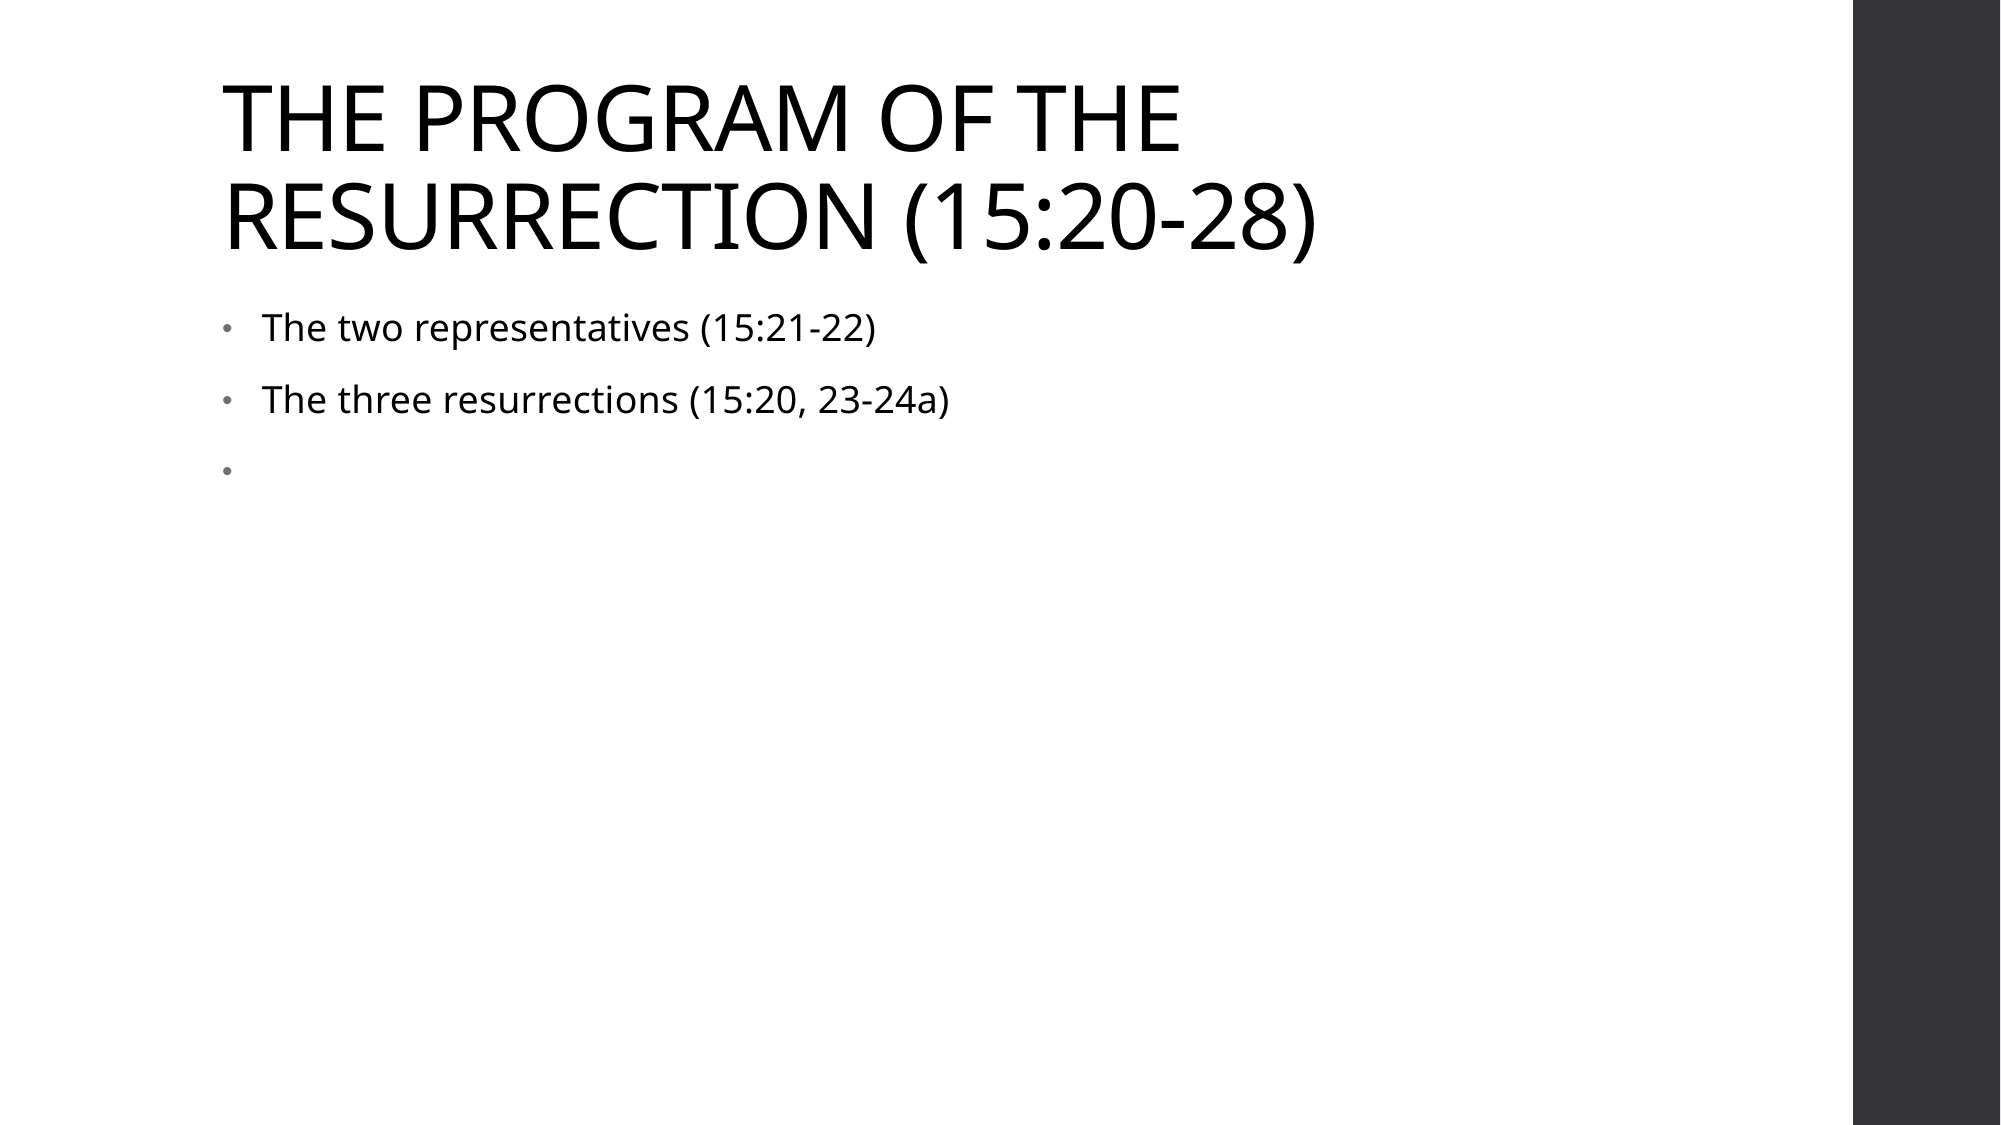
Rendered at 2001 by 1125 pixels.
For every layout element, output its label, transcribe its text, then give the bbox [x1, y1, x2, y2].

list The two representatives (15:21-22) The three resurrections (15:20, 23-24a) [206, 299, 1617, 1014]
title THE PROGRAM OF THE RESURRECTION (15:20-28) [206, 60, 1797, 278]
